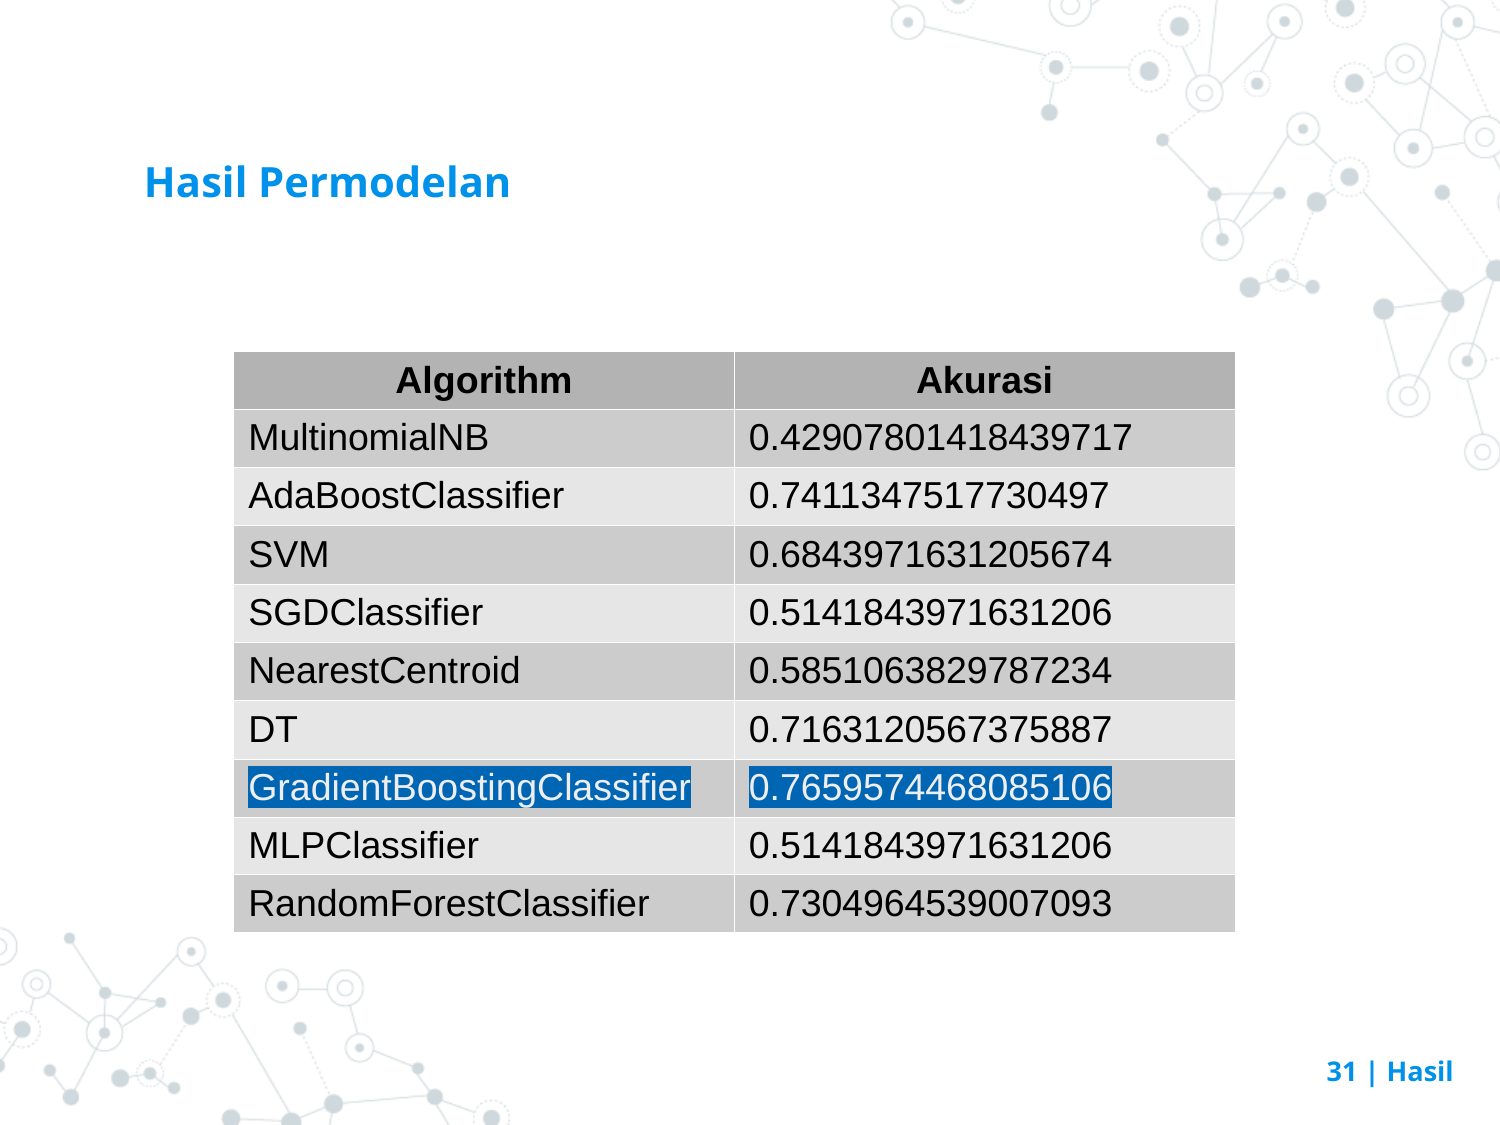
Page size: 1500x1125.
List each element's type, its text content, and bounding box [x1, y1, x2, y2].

table_cell 0.7163120567375887 [735, 701, 1235, 759]
table_cell MLPClassifier [234, 818, 734, 874]
table_cell SGDClassifier [234, 585, 734, 642]
table_cell 0.5141843971631206 [735, 818, 1235, 874]
table_cell MultinomialNB [234, 410, 734, 467]
table_cell NearestCentroid [234, 643, 734, 700]
table_cell 0.7304964539007093 [735, 875, 1235, 932]
table_header Akurasi [735, 352, 1235, 409]
table_cell SVM [234, 526, 734, 584]
table_header Algorithm [234, 352, 734, 409]
table_cell 0.5851063829787234 [735, 643, 1235, 700]
table_cell AdaBoostClassifier [234, 468, 734, 525]
table_cell RandomForestClassifier [234, 875, 734, 932]
slide_number <number> | Hasil [1245, 1038, 1469, 1125]
table_cell 0.42907801418439717 [735, 410, 1235, 467]
table_cell 0.7411347517730497 [735, 468, 1235, 525]
table_cell 0.6843971631205674 [735, 526, 1235, 584]
table_cell 0.5141843971631206 [735, 585, 1235, 642]
table_cell 0.7659574468085106 [735, 760, 1235, 817]
table_cell GradientBoostingClassifier [234, 760, 734, 817]
title Hasil Permodelan [128, 149, 1372, 222]
picture [0, 0, 1500, 1125]
table_cell DT [234, 701, 734, 759]
